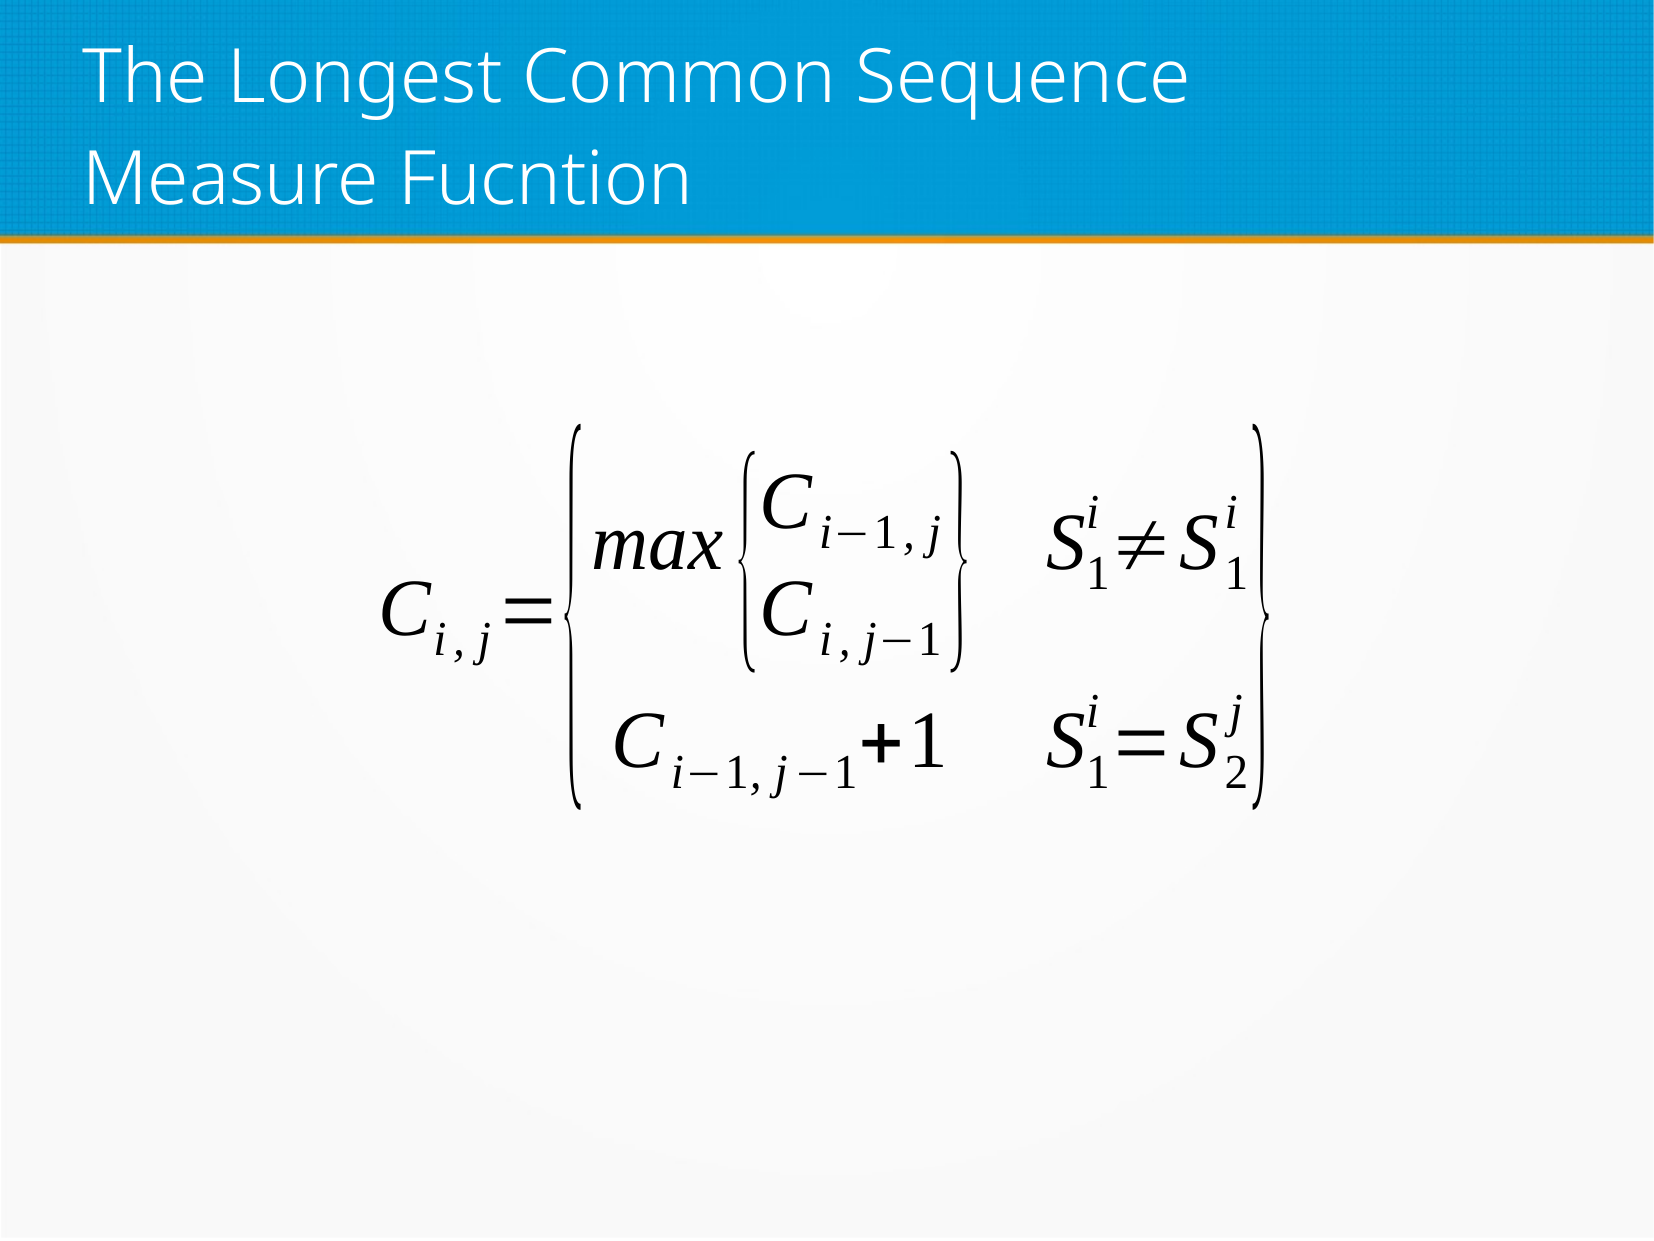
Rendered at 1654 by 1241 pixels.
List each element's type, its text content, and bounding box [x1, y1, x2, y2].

title The Longest Common Sequence Measure Fucntion [82, 19, 1571, 227]
picture [0, 233, 1654, 1241]
chart [359, 421, 1300, 816]
